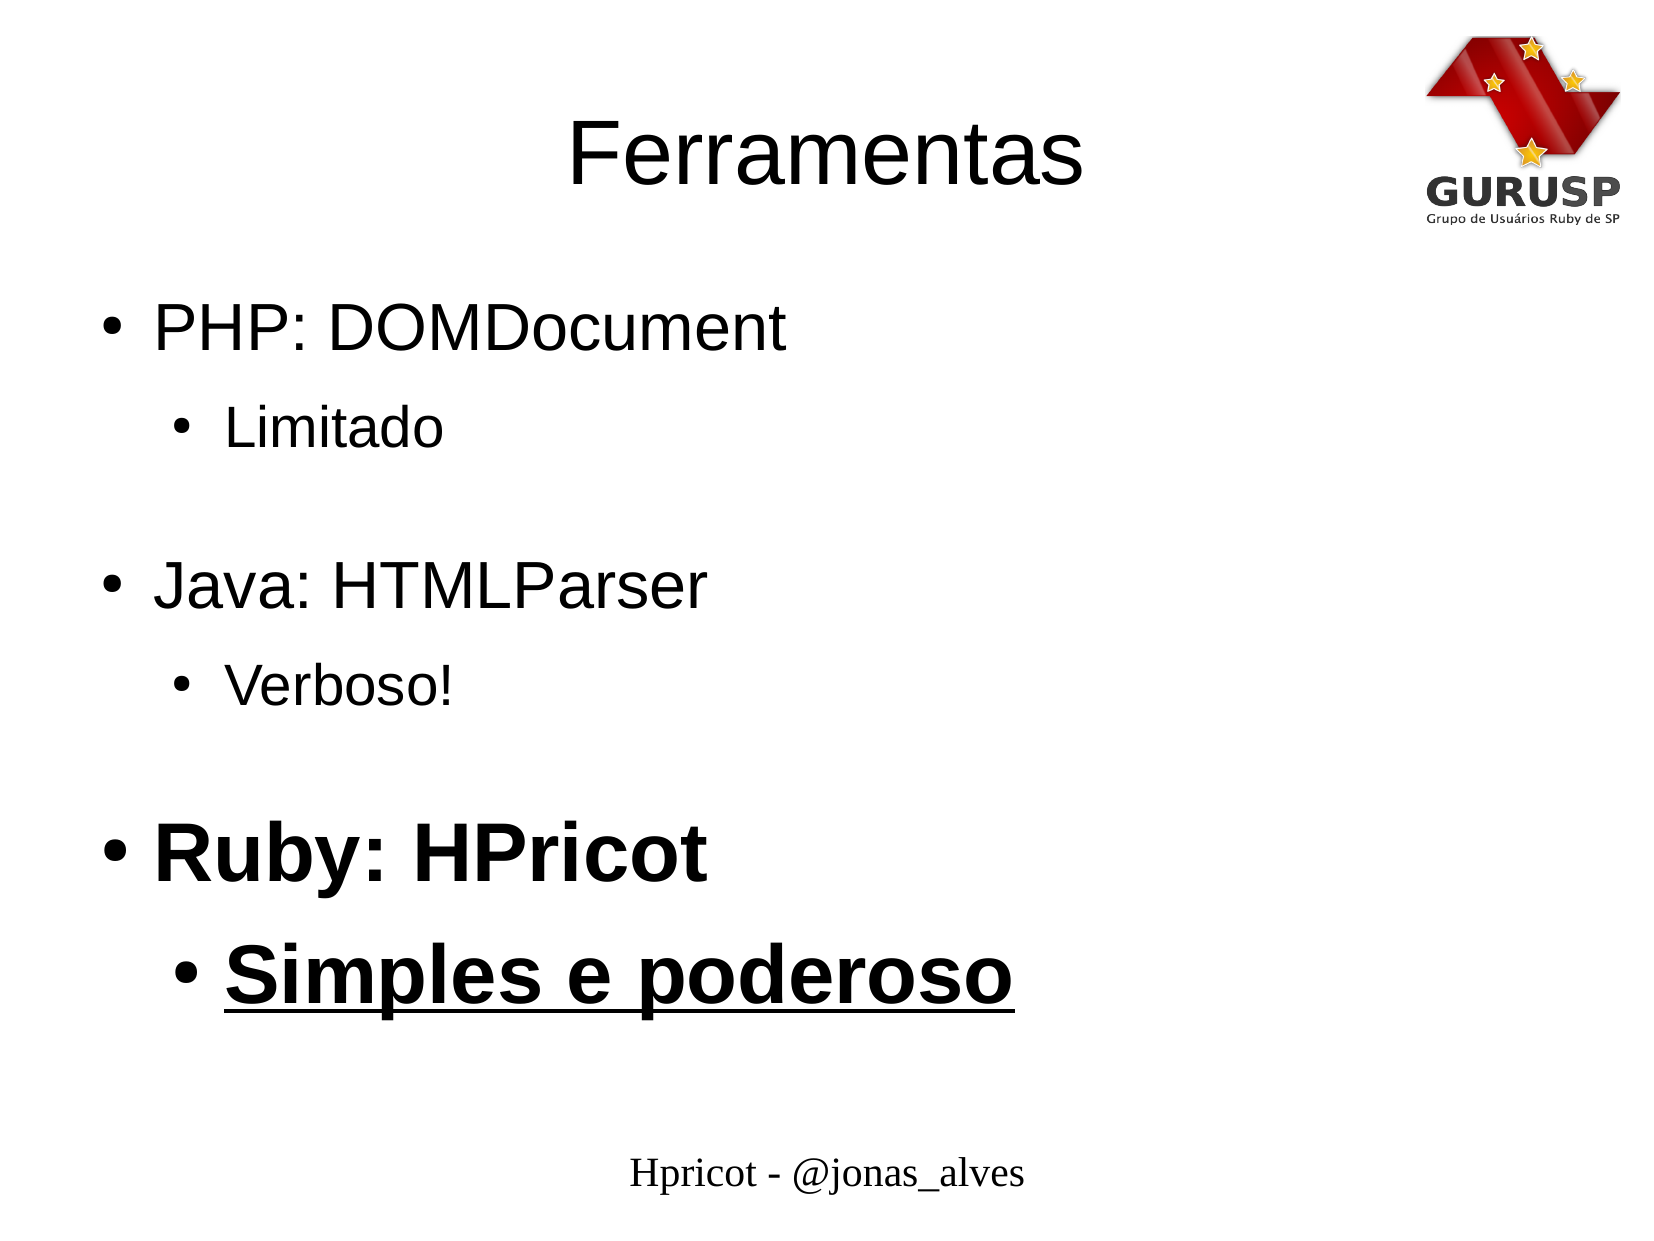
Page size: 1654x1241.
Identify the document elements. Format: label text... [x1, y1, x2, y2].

picture [1425, 36, 1621, 225]
title Ferramentas [82, 56, 1571, 250]
list PHP: DOMDocument Limitado Java: HTMLParser Verboso! Ruby: HPricot Simples e poderoso [82, 290, 1571, 1109]
